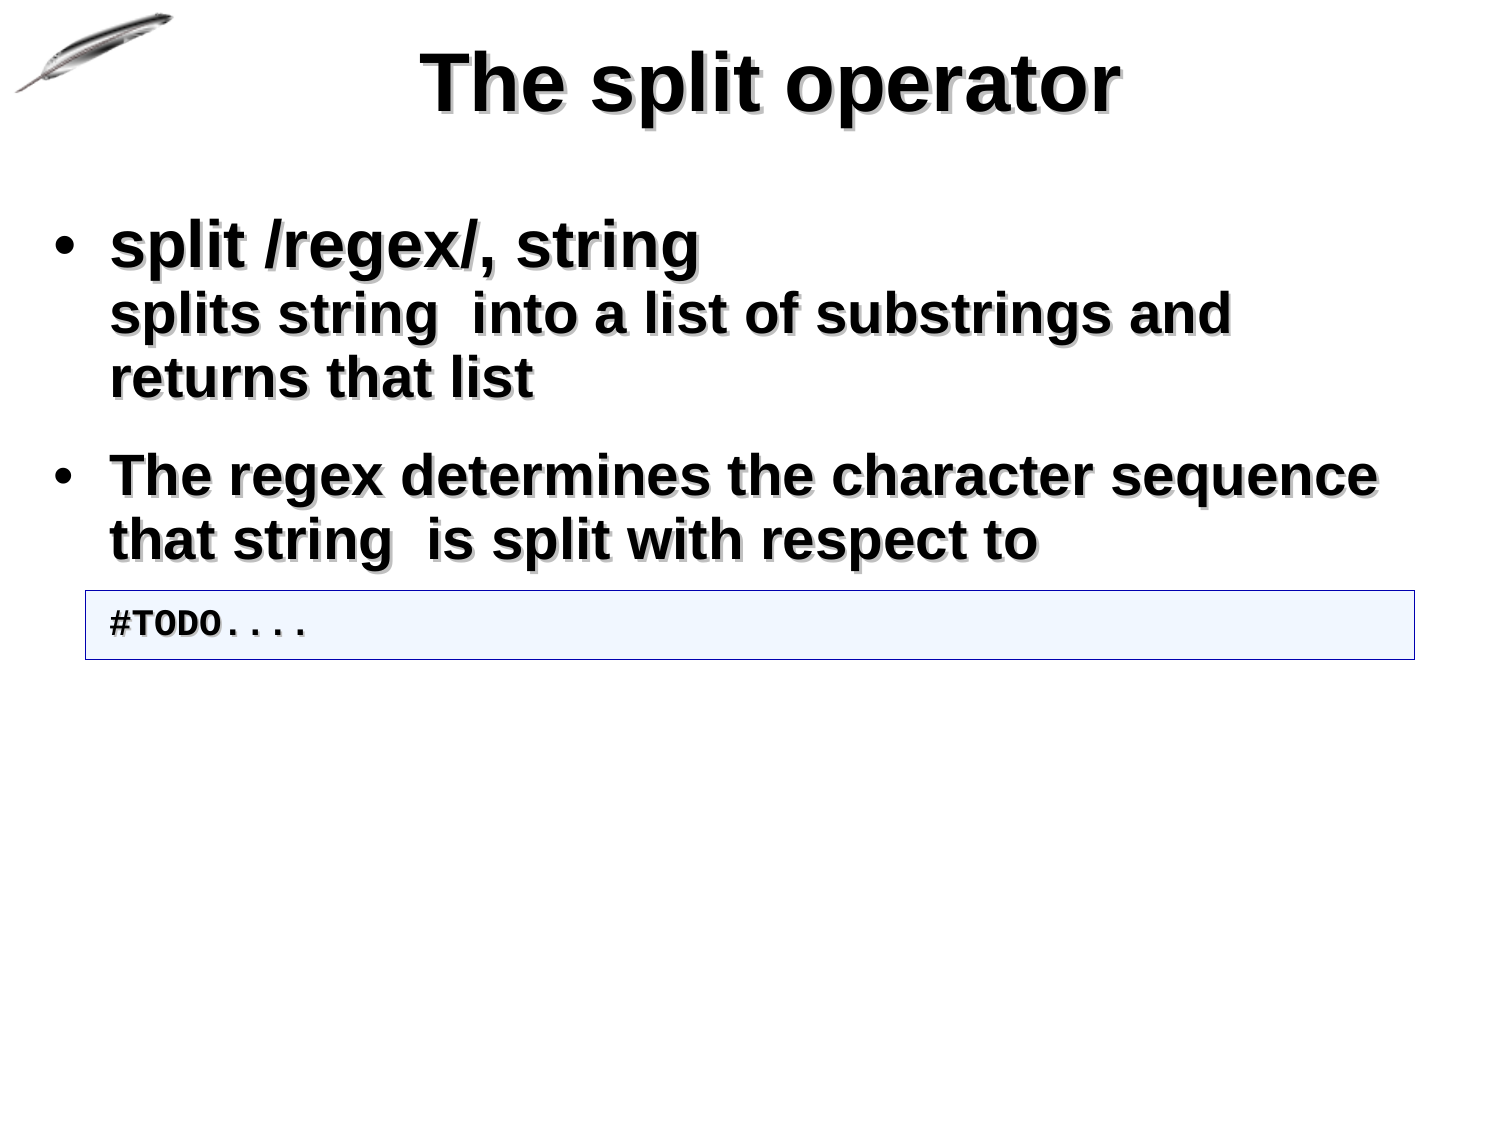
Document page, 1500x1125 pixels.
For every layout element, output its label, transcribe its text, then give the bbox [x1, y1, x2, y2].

title The split operator [419, 0, 1459, 176]
list split /regex/, string splits string into a list of substrings and returns that list The regex determines the character sequence that string is split with respect to [53, 207, 1447, 1084]
text_box #TODO.... [85, 590, 1415, 659]
picture [11, 11, 179, 95]
